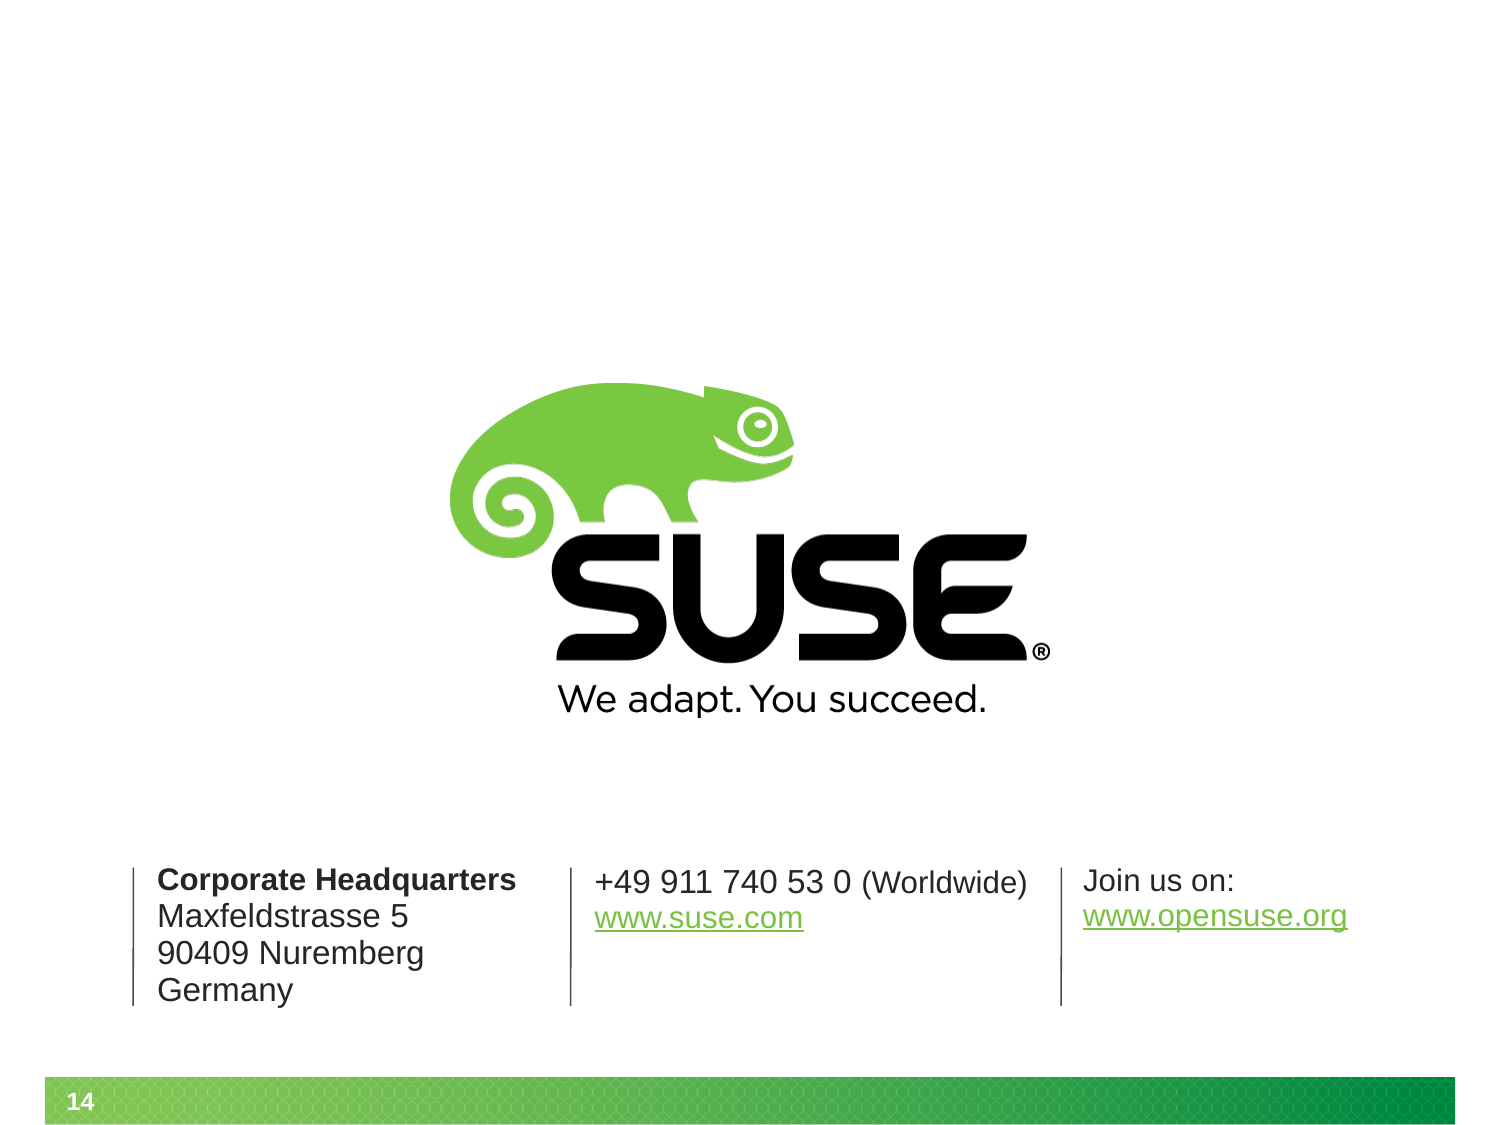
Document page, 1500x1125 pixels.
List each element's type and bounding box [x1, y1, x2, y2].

picture [450, 383, 1050, 718]
picture [44, 1077, 1456, 1125]
